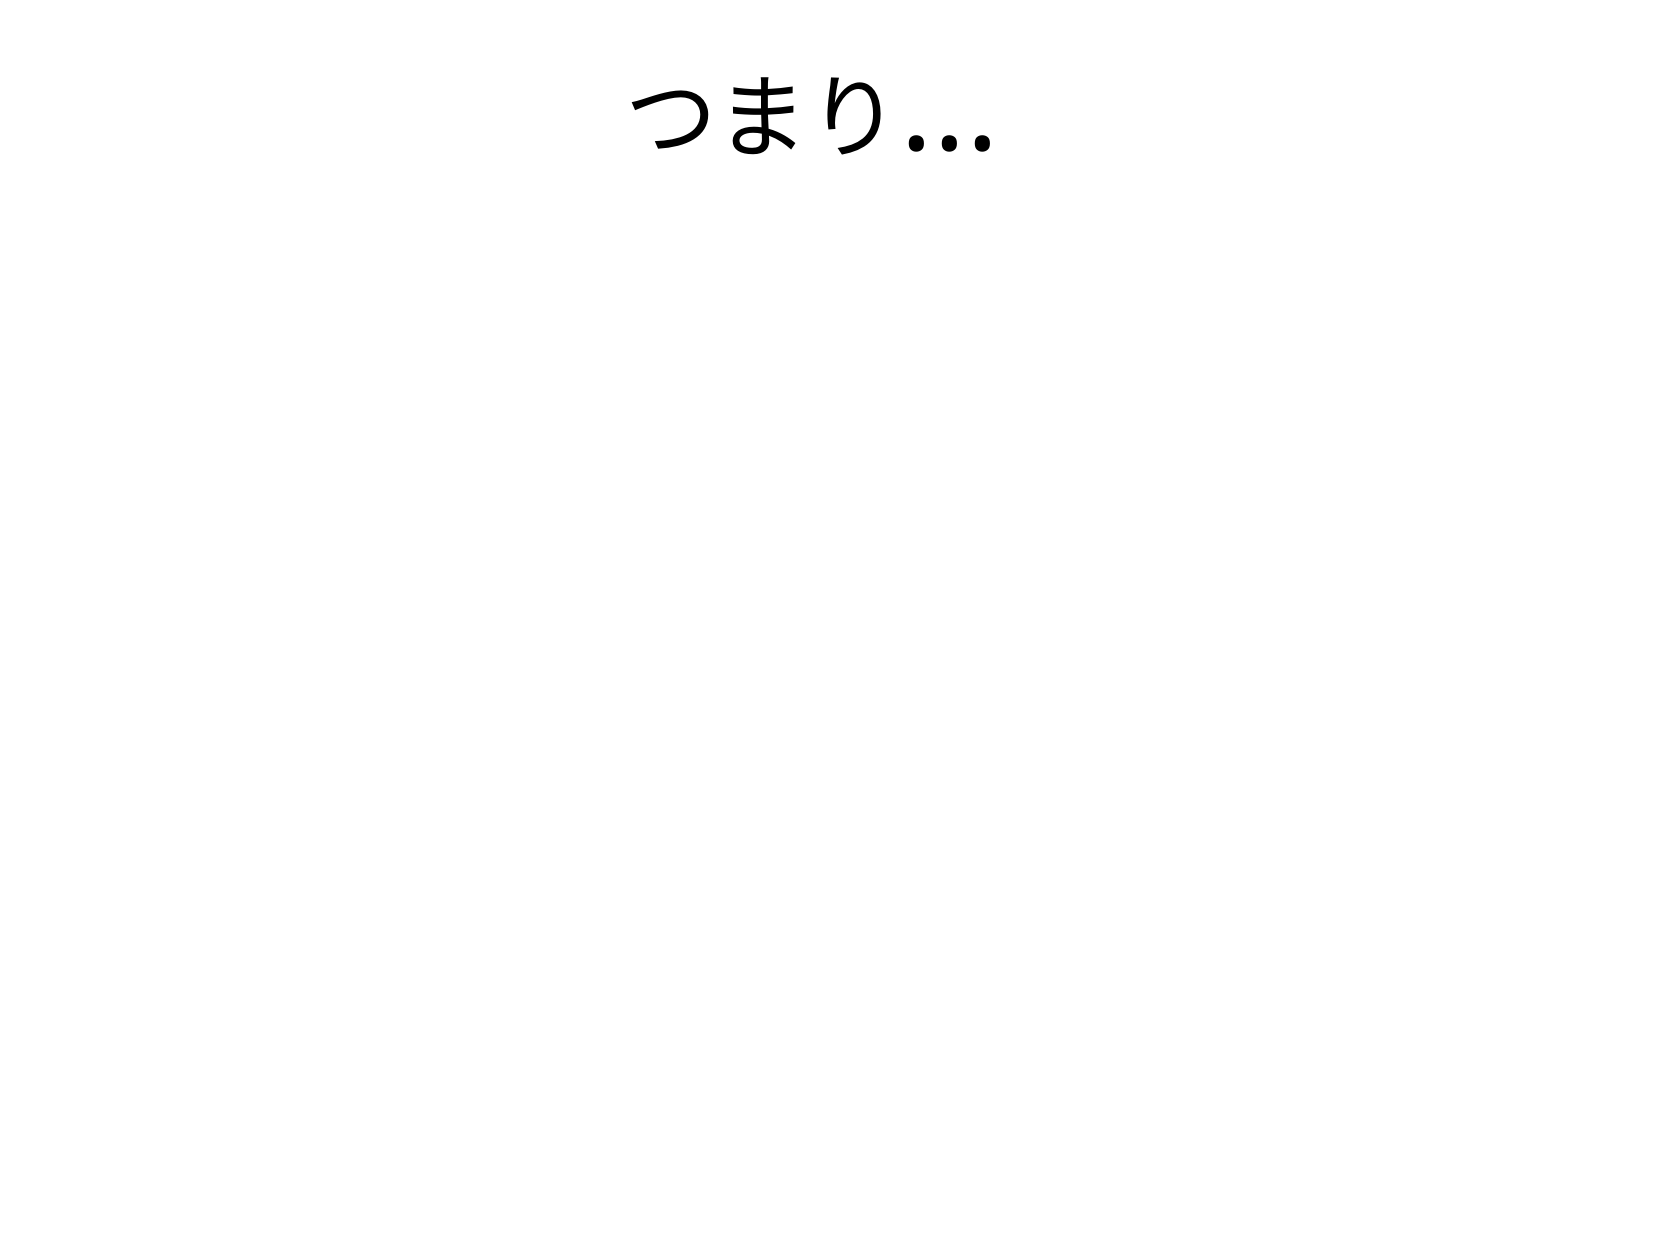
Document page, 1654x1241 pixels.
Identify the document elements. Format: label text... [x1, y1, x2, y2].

title つまり... [29, 14, 1595, 192]
